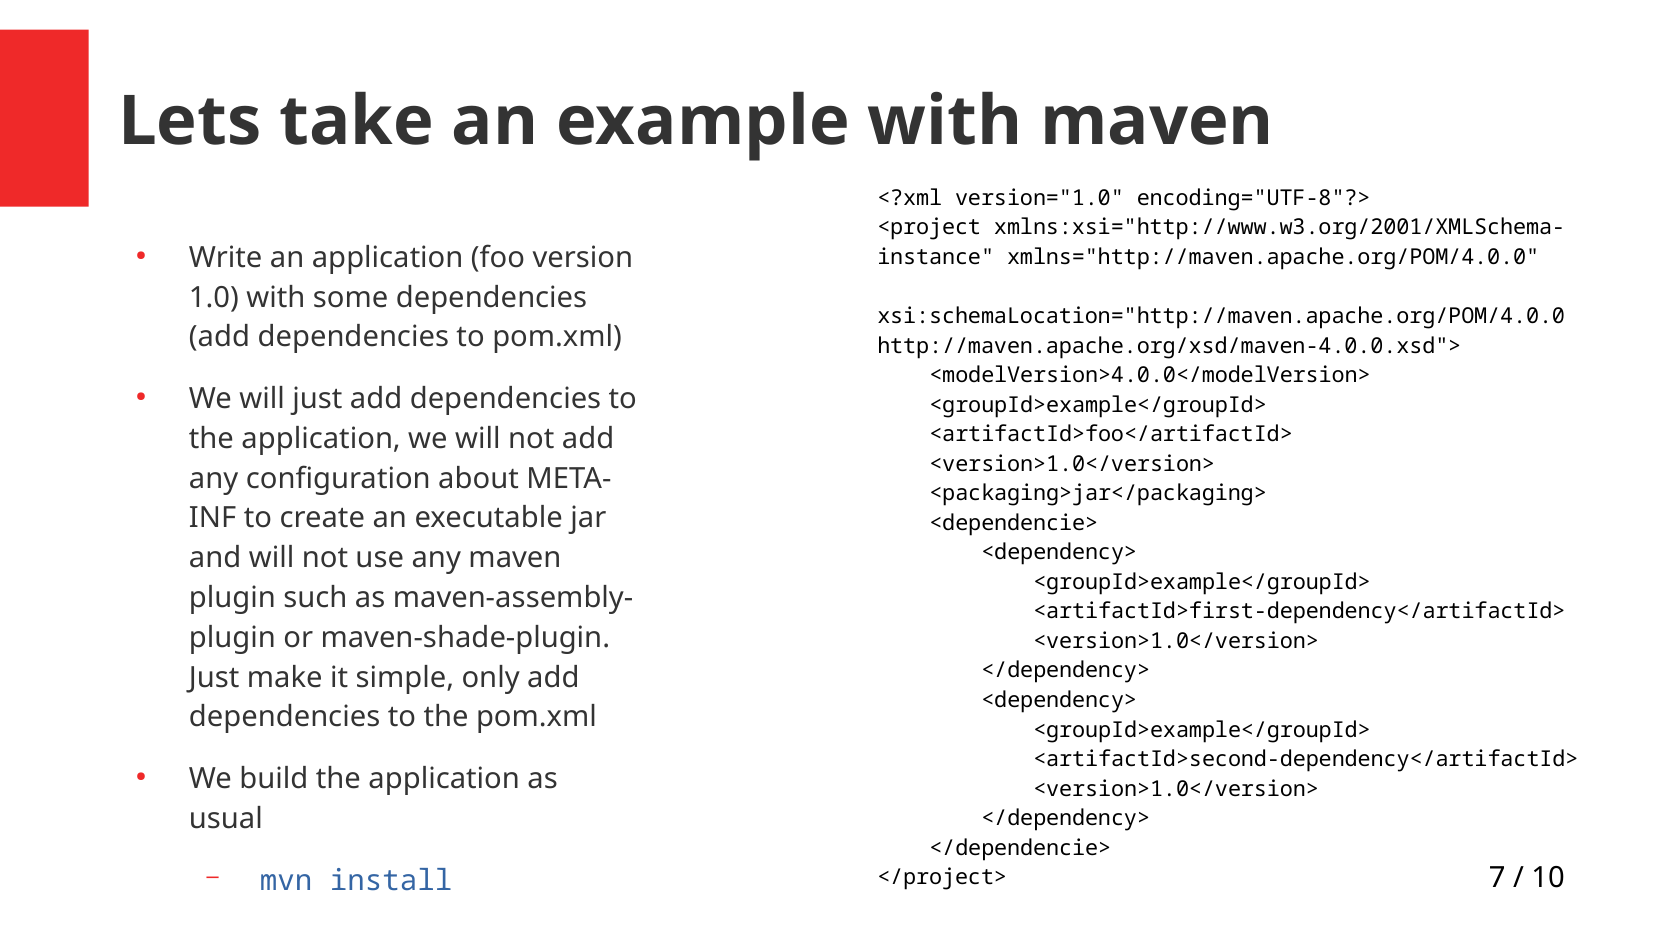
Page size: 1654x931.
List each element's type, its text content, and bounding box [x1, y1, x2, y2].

list Write an application (foo version 1.0) with some dependencies (add dependencies to pom.xml) We will just add dependencies to the application, we will not add any configuration about META-INF to create an executable jar and will not use any maven plugin such as maven-assembly-plugin or maven-shade-plugin. Just make it simple, only add dependencies to the pom.xml We build the application as usual mvn install [118, 236, 638, 713]
title Lets take an example with maven [118, 29, 1595, 207]
text_box <?xml version="1.0" encoding="UTF-8"?> <project xmlns:xsi="http://www.w3.org/2001/XMLSchema-instance" xmlns="http://maven.apache.org/POM/4.0.0" xsi:schemaLocation="http://maven.apache.org/POM/4.0.0 http://maven.apache.org/xsd/maven-4.0.0.xsd"> <modelVersion>4.0.0</modelVersion> <groupId>example</groupId> <artifactId>foo</artifactId> <version>1.0</version> <packaging>jar</packaging> <dependencie> <dependency> <groupId>example</groupId> <artifactId>first-dependency</artifactId> <version>1.0</version> </dependency> <dependency> <groupId>example</groupId> <artifactId>second-dependency</artifactId> <version>1.0</version> </dependency> </dependencie> </project> [862, 174, 1613, 901]
